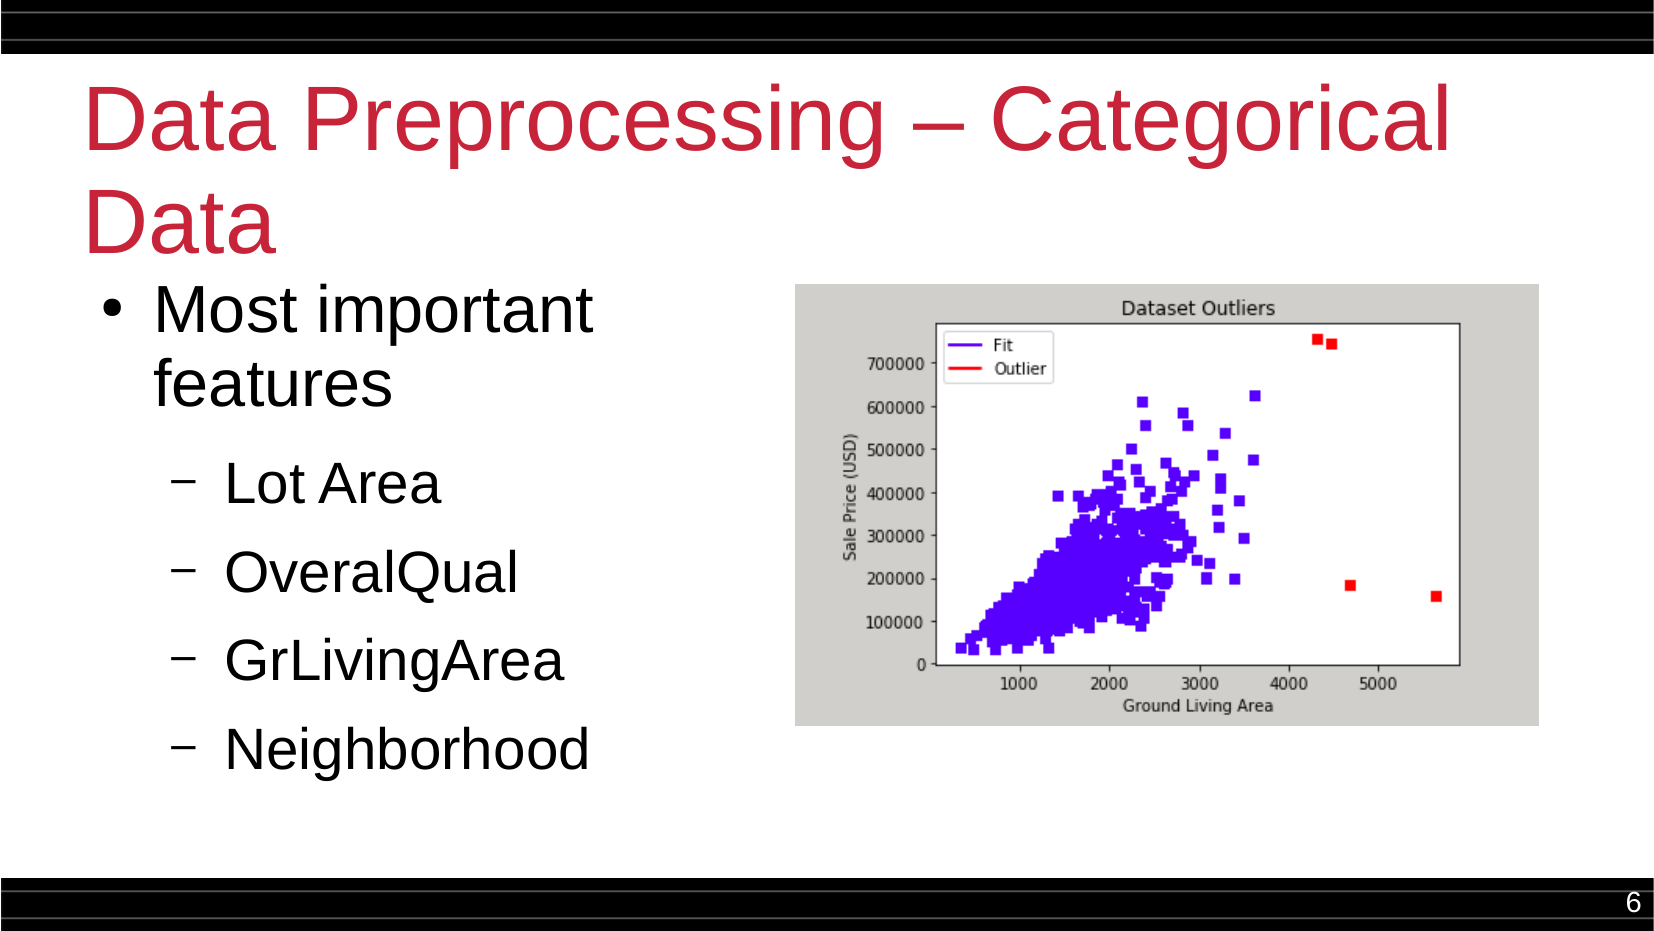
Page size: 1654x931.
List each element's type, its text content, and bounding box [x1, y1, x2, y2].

picture [795, 284, 1539, 726]
list Most important features Lot Area OveralQual GrLivingArea Neighborhood [82, 271, 781, 851]
title Data Preprocessing – Categorical Data [82, 67, 1571, 273]
picture [1, 0, 1654, 54]
picture [1, 878, 1654, 931]
